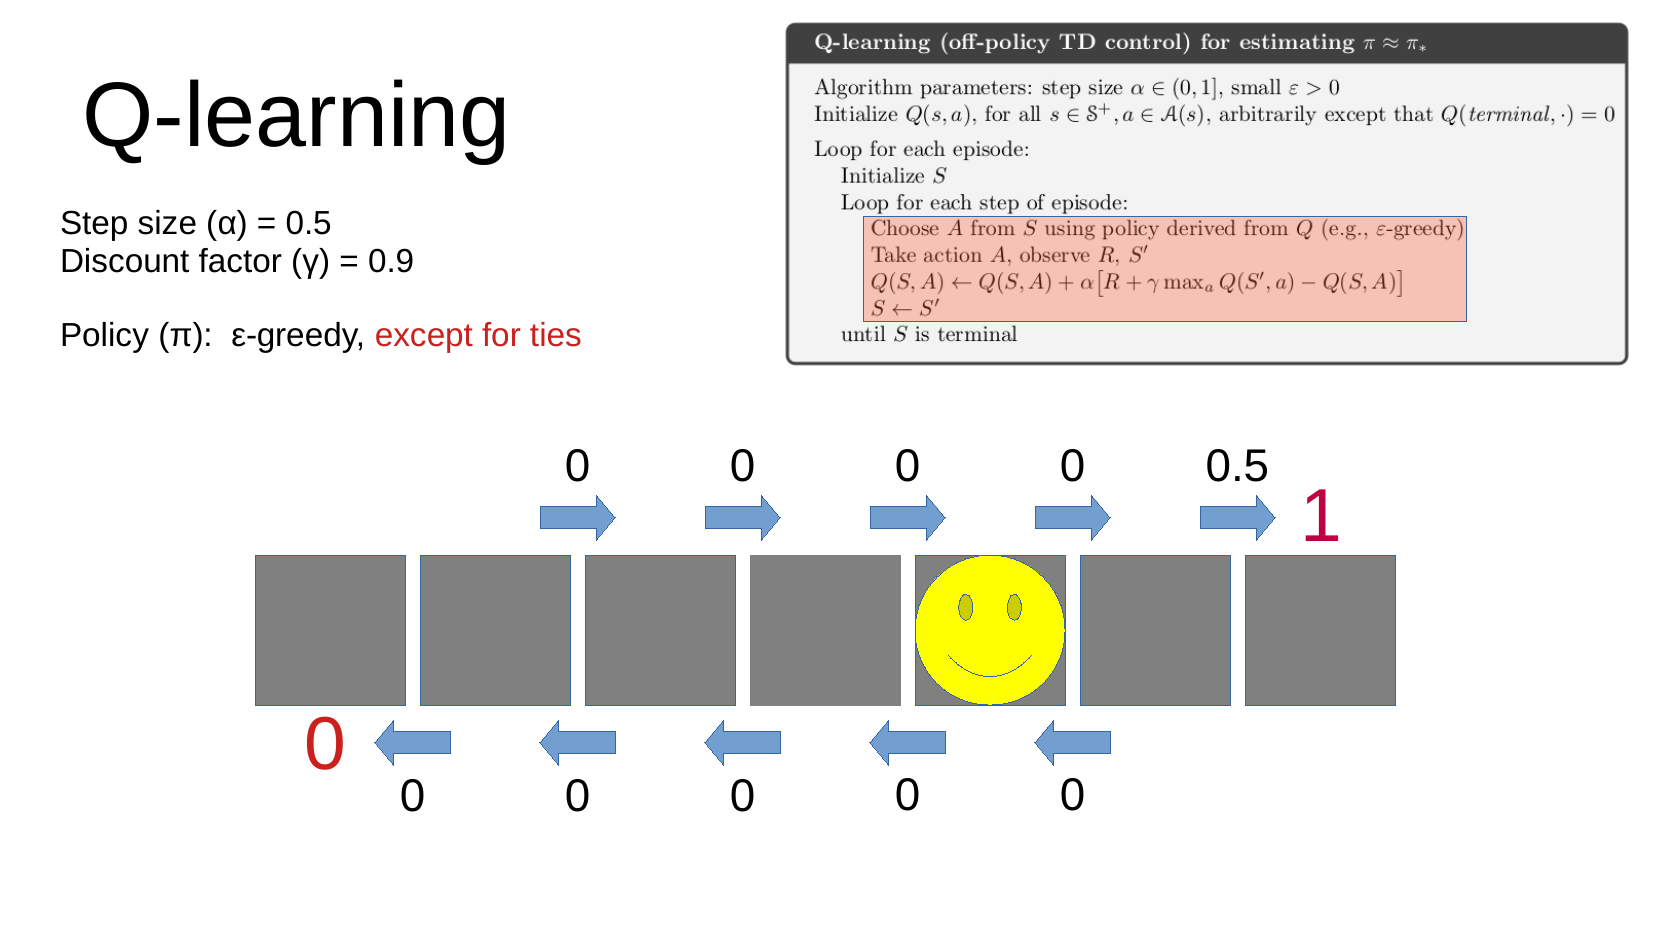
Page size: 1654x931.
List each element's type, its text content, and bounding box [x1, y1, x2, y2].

title 0.5 [1185, 420, 1291, 511]
text_box [870, 511, 946, 541]
title 0 [273, 698, 379, 789]
title 0 [360, 750, 466, 841]
text_box [705, 511, 781, 541]
title 0 [525, 420, 631, 511]
text_box [1035, 511, 1111, 541]
text_box [704, 720, 781, 750]
title Step size (α) = 0.5 Discount factor (γ) = 0.9 Policy (π): ε-greedy, except for ties [60, 186, 616, 409]
title 0 [855, 420, 961, 511]
text_box [915, 555, 1066, 706]
text_box [420, 555, 571, 706]
text_box [869, 720, 946, 750]
text_box [255, 555, 406, 706]
text_box [585, 555, 736, 706]
text_box [1200, 511, 1268, 541]
title 0 [1020, 750, 1126, 840]
text_box [750, 555, 901, 706]
title 0 [525, 750, 631, 841]
title 0 [690, 420, 796, 511]
text_box [1034, 720, 1111, 750]
text_box [539, 720, 616, 750]
text_box [1245, 555, 1396, 706]
text_box [863, 216, 1467, 322]
title 0 [1020, 420, 1126, 511]
text_box [540, 511, 616, 541]
text_box [1080, 555, 1231, 706]
title 0 [690, 750, 796, 841]
text_box [379, 720, 451, 750]
title 1 [1268, 471, 1374, 561]
title 0 [855, 750, 961, 840]
title Q-learning [82, 37, 773, 193]
picture [773, 14, 1637, 376]
